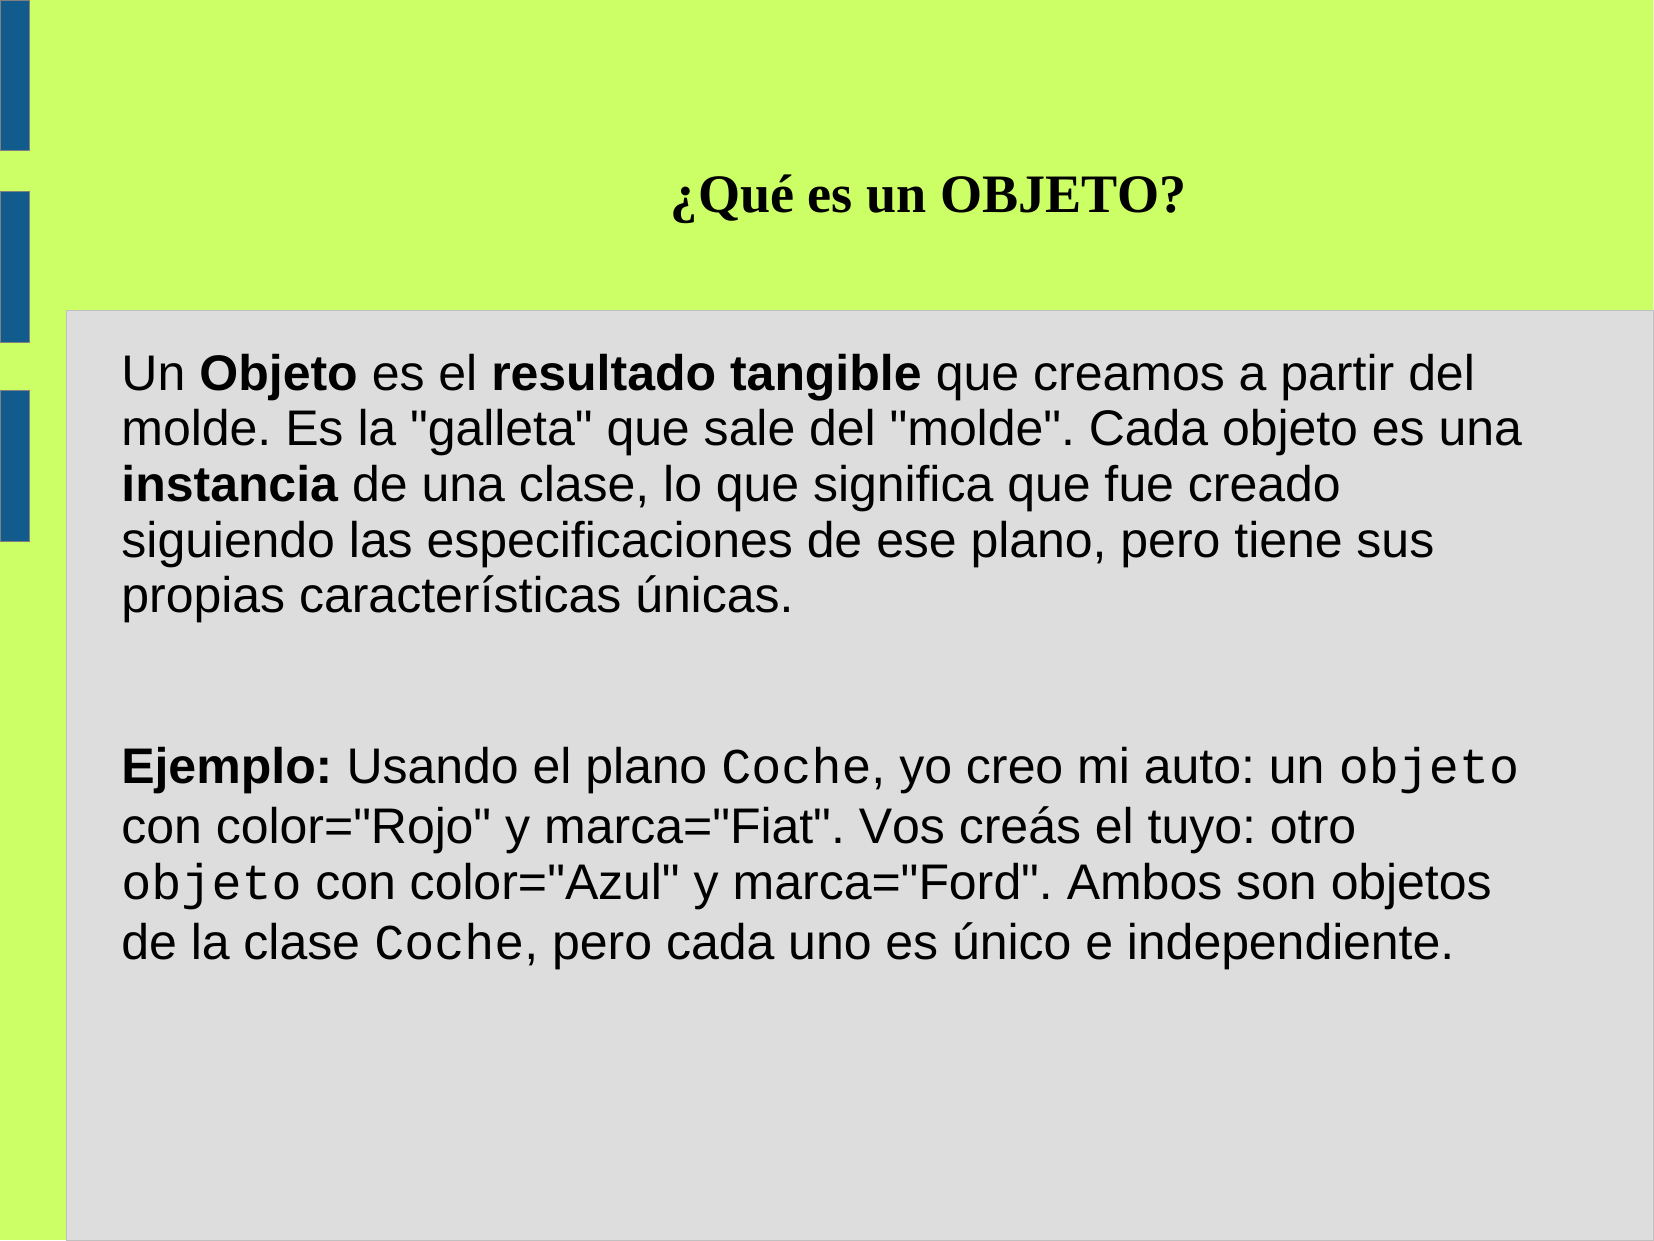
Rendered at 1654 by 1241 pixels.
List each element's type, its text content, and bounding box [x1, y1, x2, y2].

list Un Objeto es el resultado tangible que creamos a partir del molde. Es la "galleta" que sale del "molde". Cada objeto es una instancia de una clase, lo que significa que fue creado siguiendo las especificaciones de ese plano, pero tiene sus propias características únicas. Ejemplo: Usando el plano Coche, yo creo mi auto: un objeto con color="Rojo" y marca="Fiat". Vos creás el tuyo: otro objeto con color="Azul" y marca="Ford". Ambos son objetos de la clase Coche, pero cada uno es único e independiente. [121, 344, 1534, 1127]
title ¿Qué es un OBJETO? [121, 91, 1534, 299]
